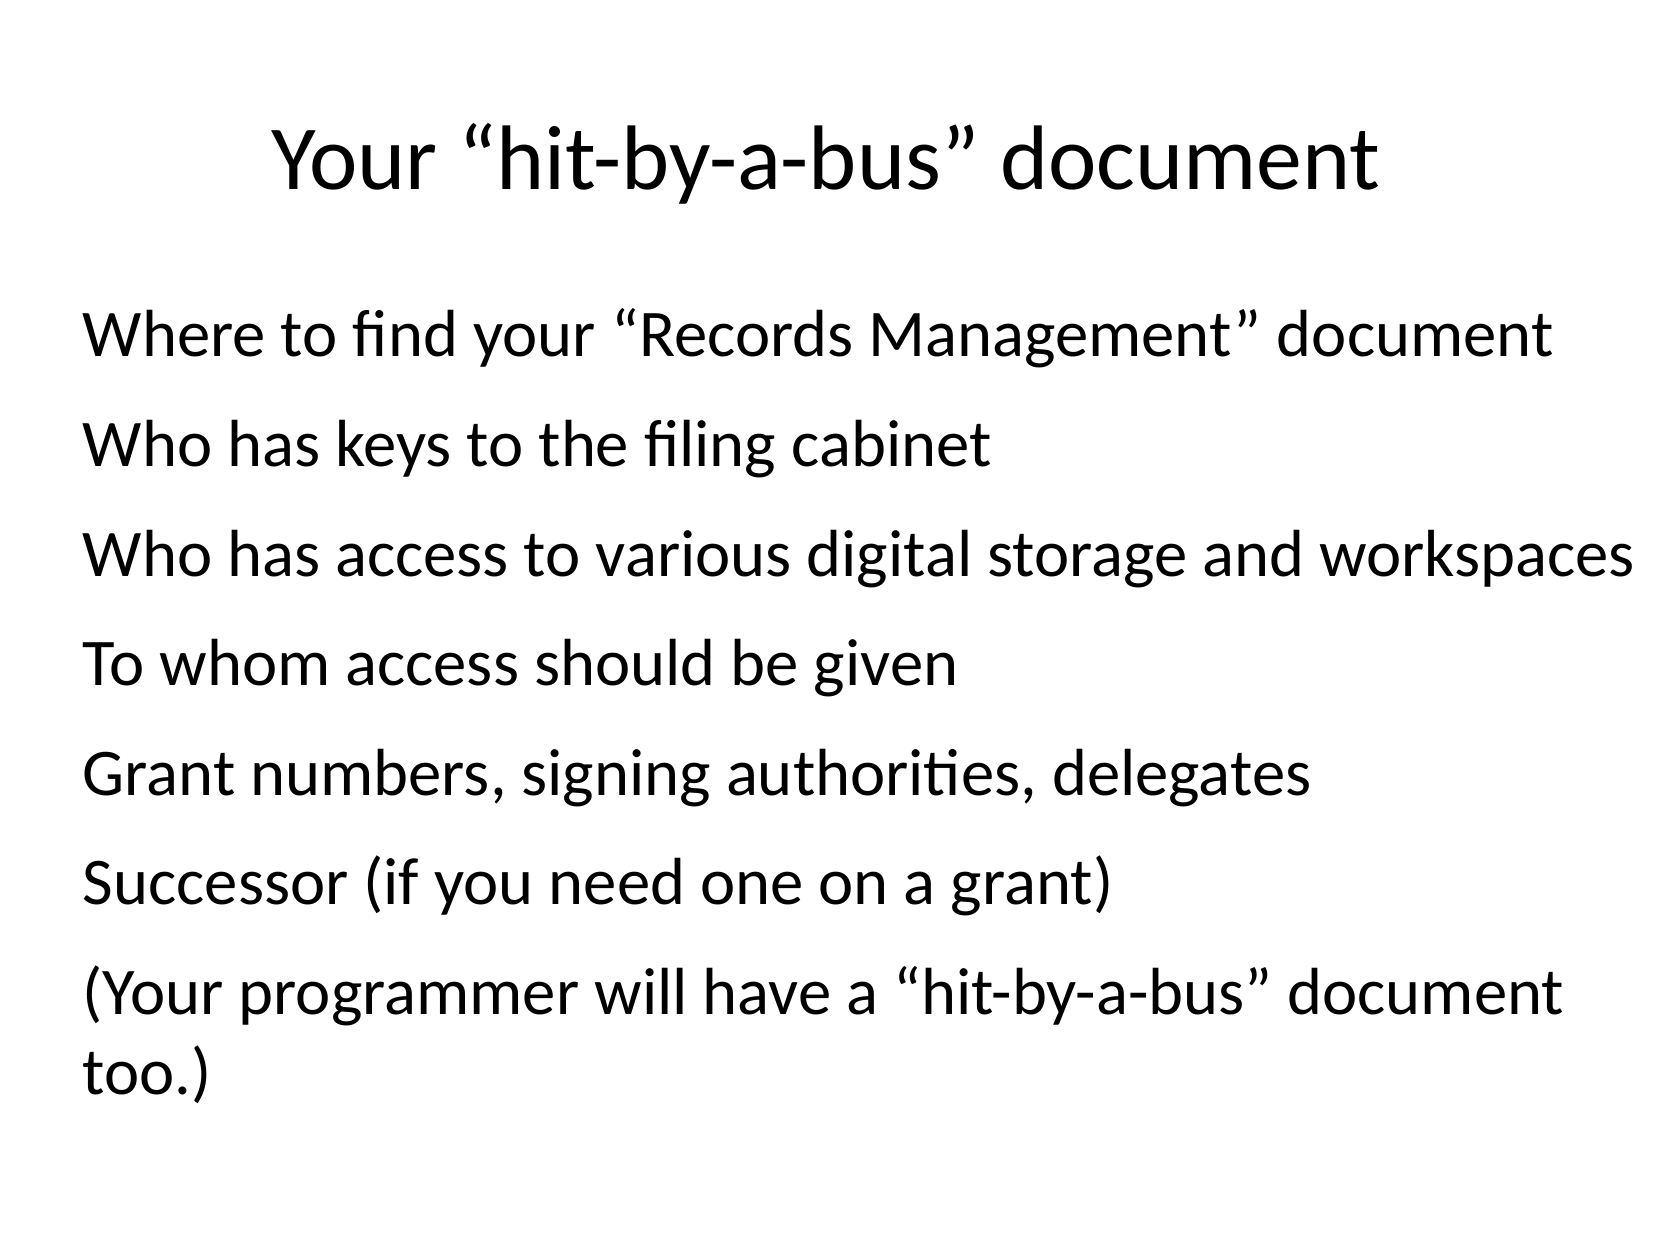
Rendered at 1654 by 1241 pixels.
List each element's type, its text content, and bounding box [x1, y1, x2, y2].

list Where to find your “Records Management” document Who has keys to the filing cabinet Who has access to various digital storage and workspaces To whom access should be given Grant numbers, signing authorities, delegates Successor (if you need one on a grant) (Your programmer will have a “hit-by-a-bus” document too.) [82, 290, 1642, 1241]
title Your “hit-by-a-bus” document [82, 49, 1571, 257]
